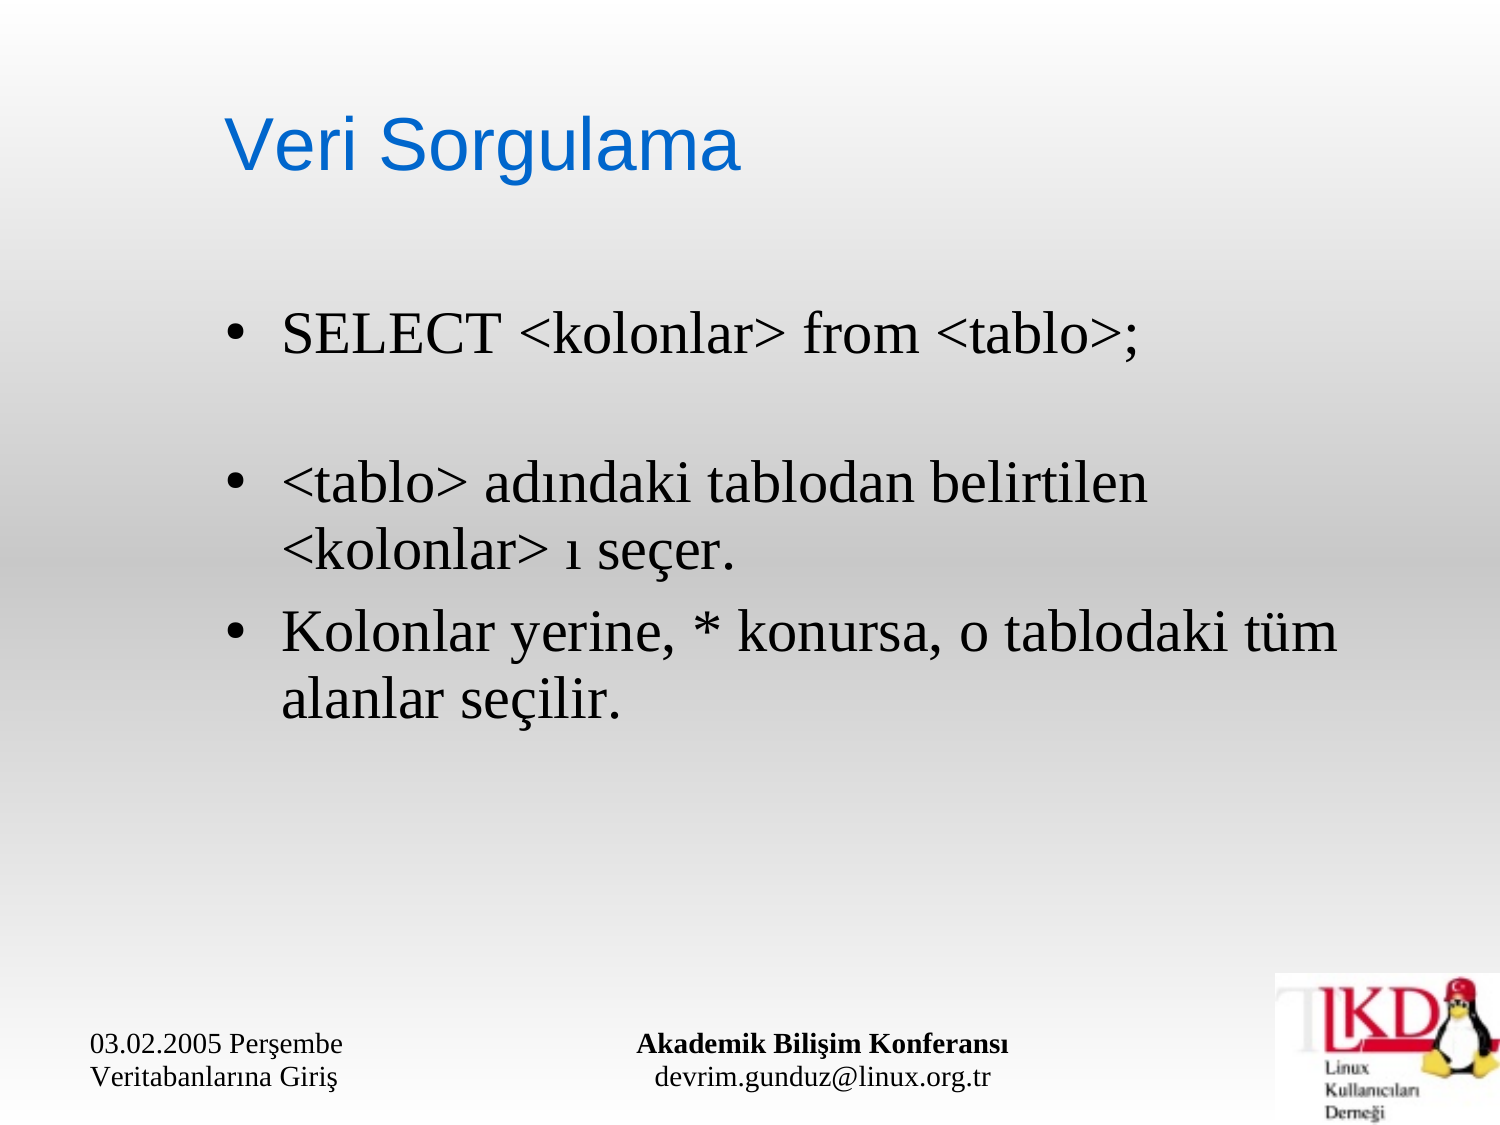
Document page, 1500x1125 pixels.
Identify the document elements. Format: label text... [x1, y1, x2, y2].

picture [1275, 973, 1500, 1125]
list SELECT <kolonlar> from <tablo>; <tablo> adındaki tablodan belirtilen <kolonlar> ı seçer. Kolonlar yerine, * konursa, o tablodaki tüm alanlar seçilir. [224, 299, 1425, 975]
title Veri Sorgulama [224, 49, 1425, 238]
